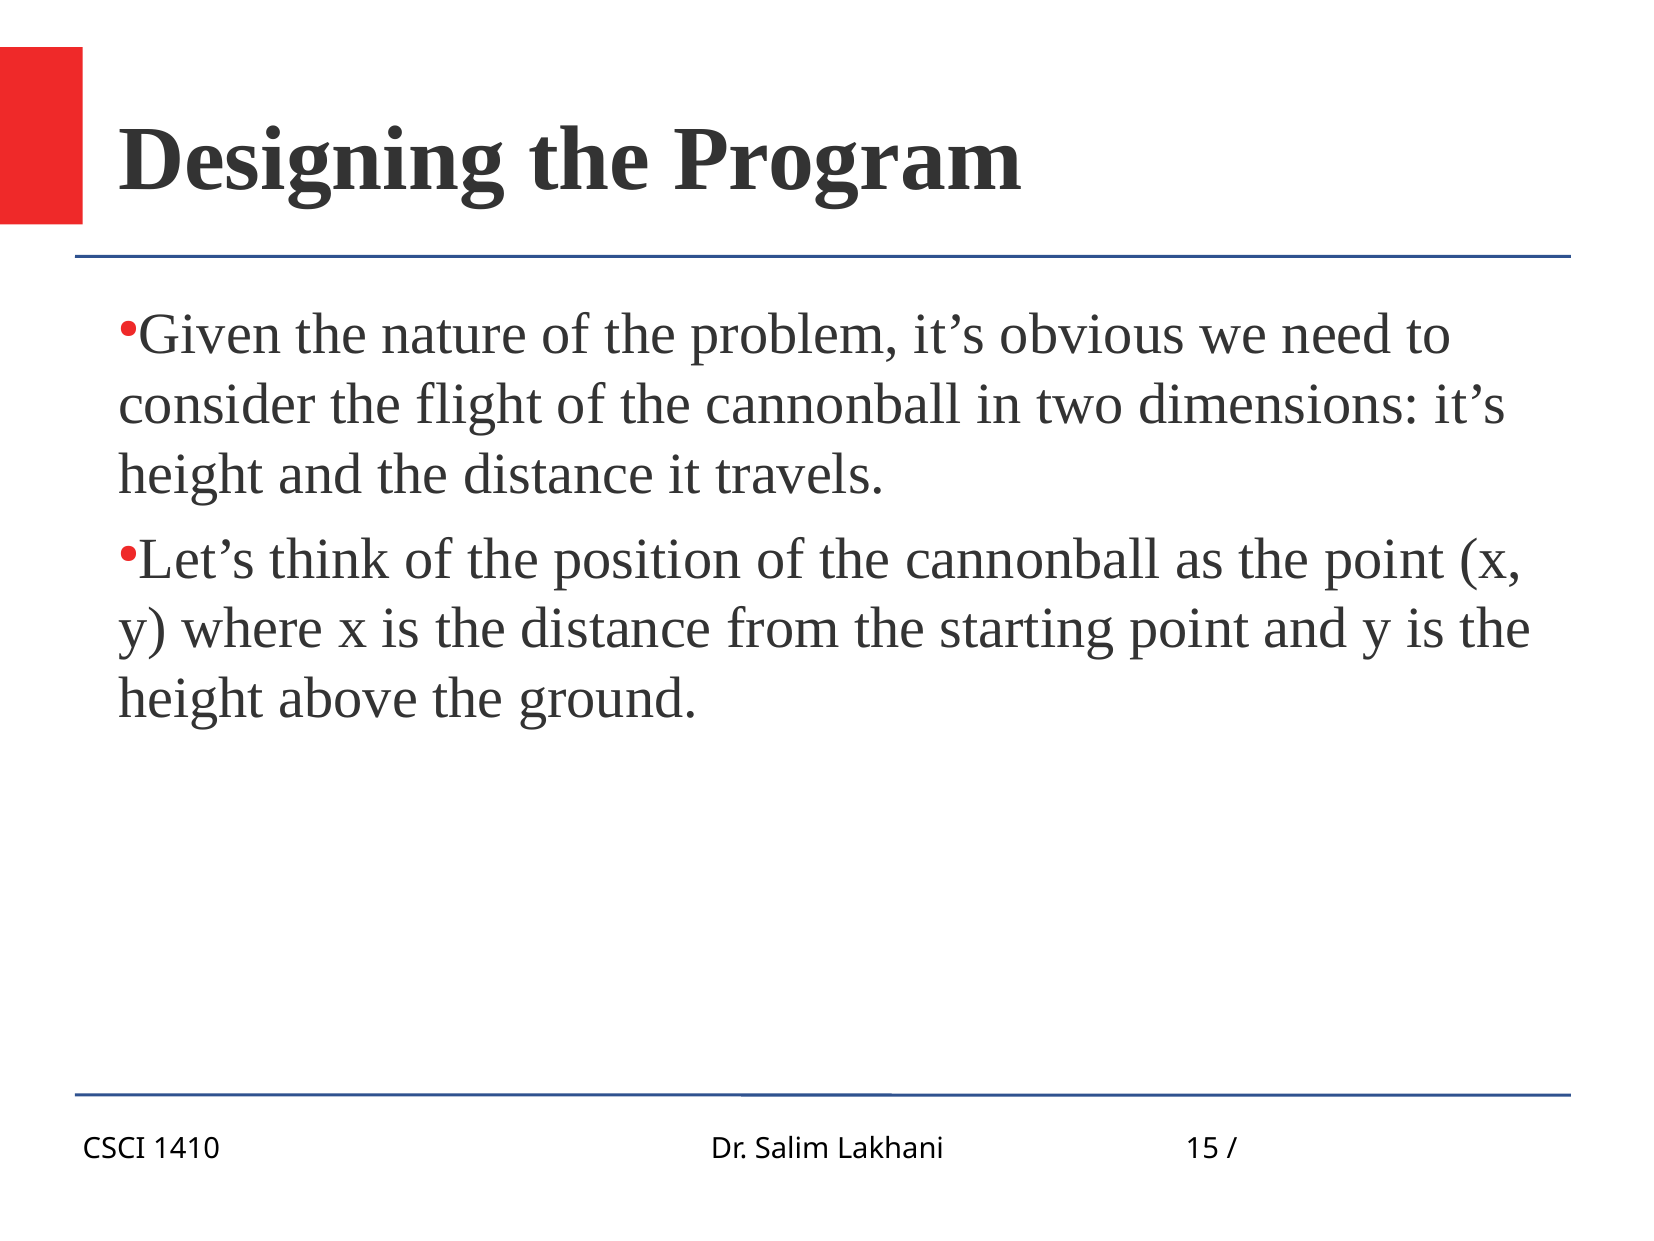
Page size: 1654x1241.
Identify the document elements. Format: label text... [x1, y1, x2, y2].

list Given the nature of the problem, it’s obvious we need to consider the flight of the cannonball in two dimensions: it’s height and the distance it travels. Let’s think of the position of the cannonball as the point (x, y) where x is the distance from the starting point and y is the height above the ground. [118, 295, 1536, 1080]
text_box CSCI 1410 [82, 1129, 468, 1216]
text_box / [1185, 1129, 1571, 1216]
title Designing the Program [118, 49, 1571, 257]
text_box Dr. Salim Lakhani [565, 1129, 1090, 1216]
